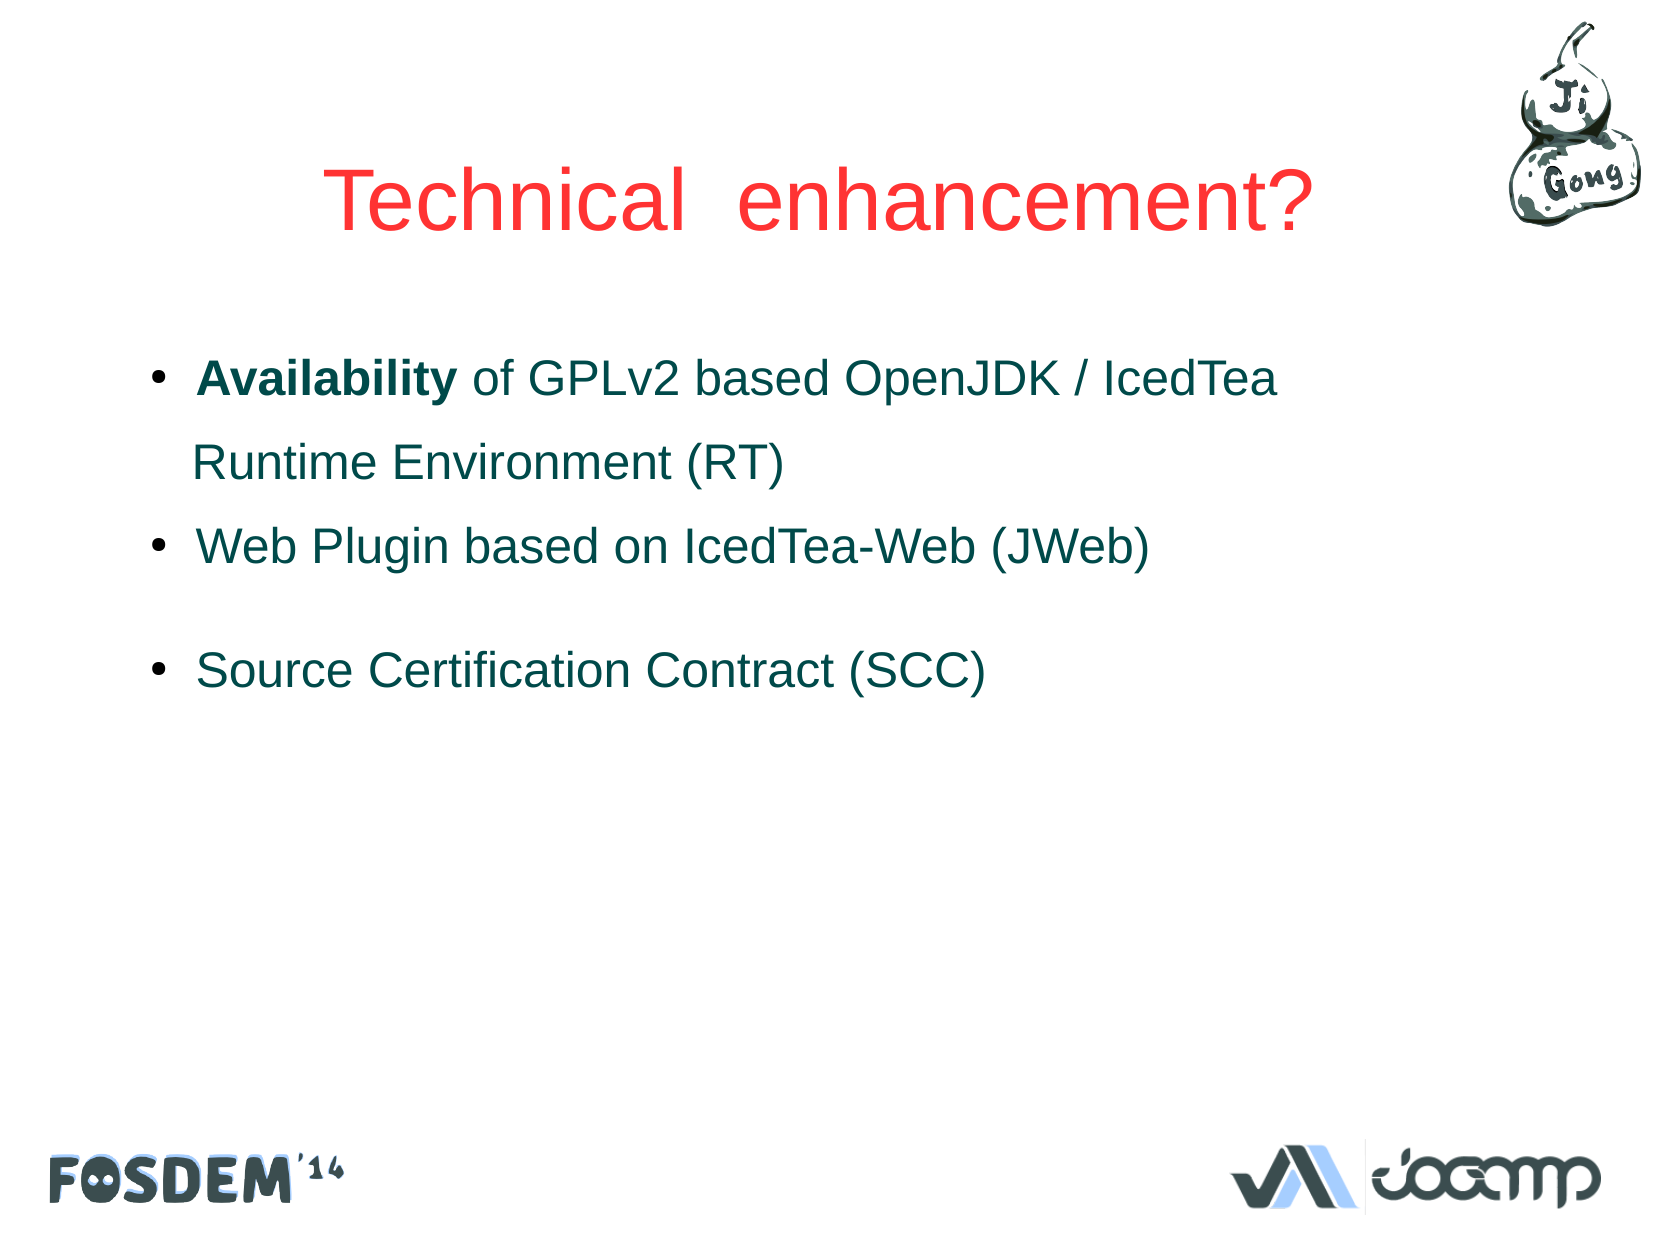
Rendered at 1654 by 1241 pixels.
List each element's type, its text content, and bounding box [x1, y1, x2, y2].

picture [1425, 19, 1654, 228]
text_box Web Plugin based on IcedTea-Web (JWeb) [135, 511, 1167, 582]
title Technical enhancement? [66, 130, 1573, 269]
text_box Availability of GPLv2 based OpenJDK / IcedTea Runtime Environment (RT) [135, 315, 1606, 529]
picture [1228, 1139, 1601, 1215]
text_box Source Certification Contract (SCC) [135, 634, 1003, 706]
picture [0, 914, 400, 1241]
